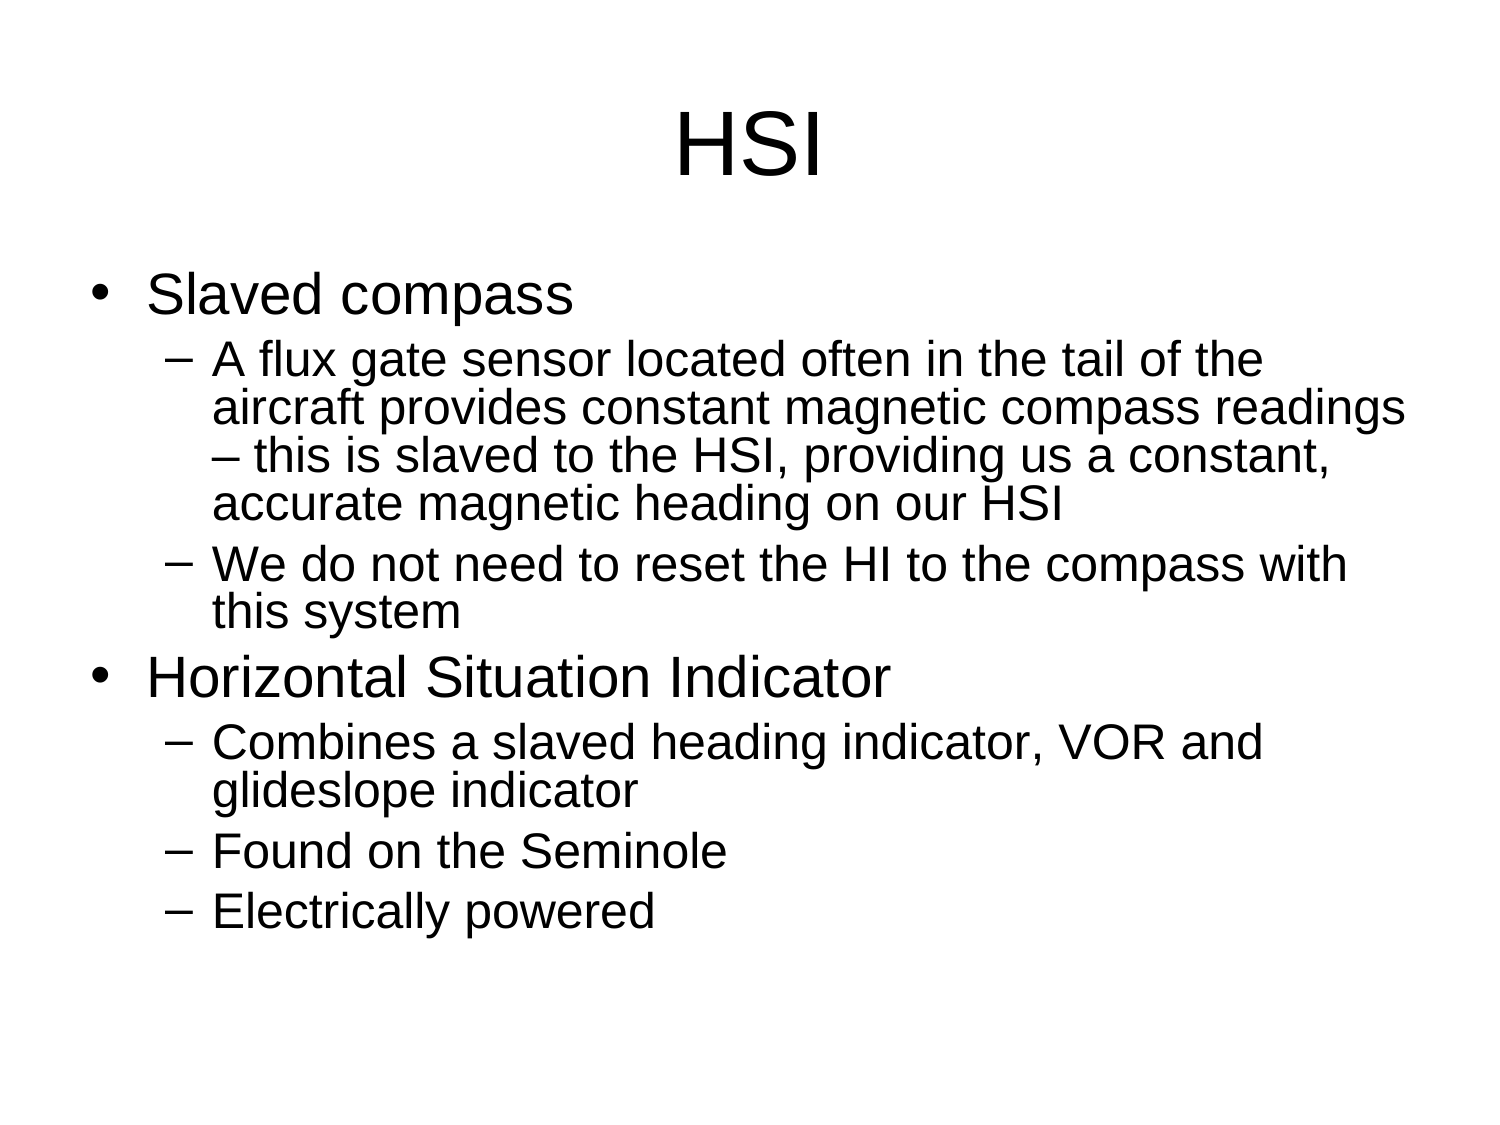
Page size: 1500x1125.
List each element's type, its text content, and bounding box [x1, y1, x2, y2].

list Slaved compass A flux gate sensor located often in the tail of the aircraft provides constant magnetic compass readings – this is slaved to the HSI, providing us a constant, accurate magnetic heading on our HSI We do not need to reset the HI to the compass with this system Horizontal Situation Indicator Combines a slaved heading indicator, VOR and glideslope indicator Found on the Seminole Electrically powered [75, 262, 1426, 1006]
title HSI [75, 45, 1426, 233]
